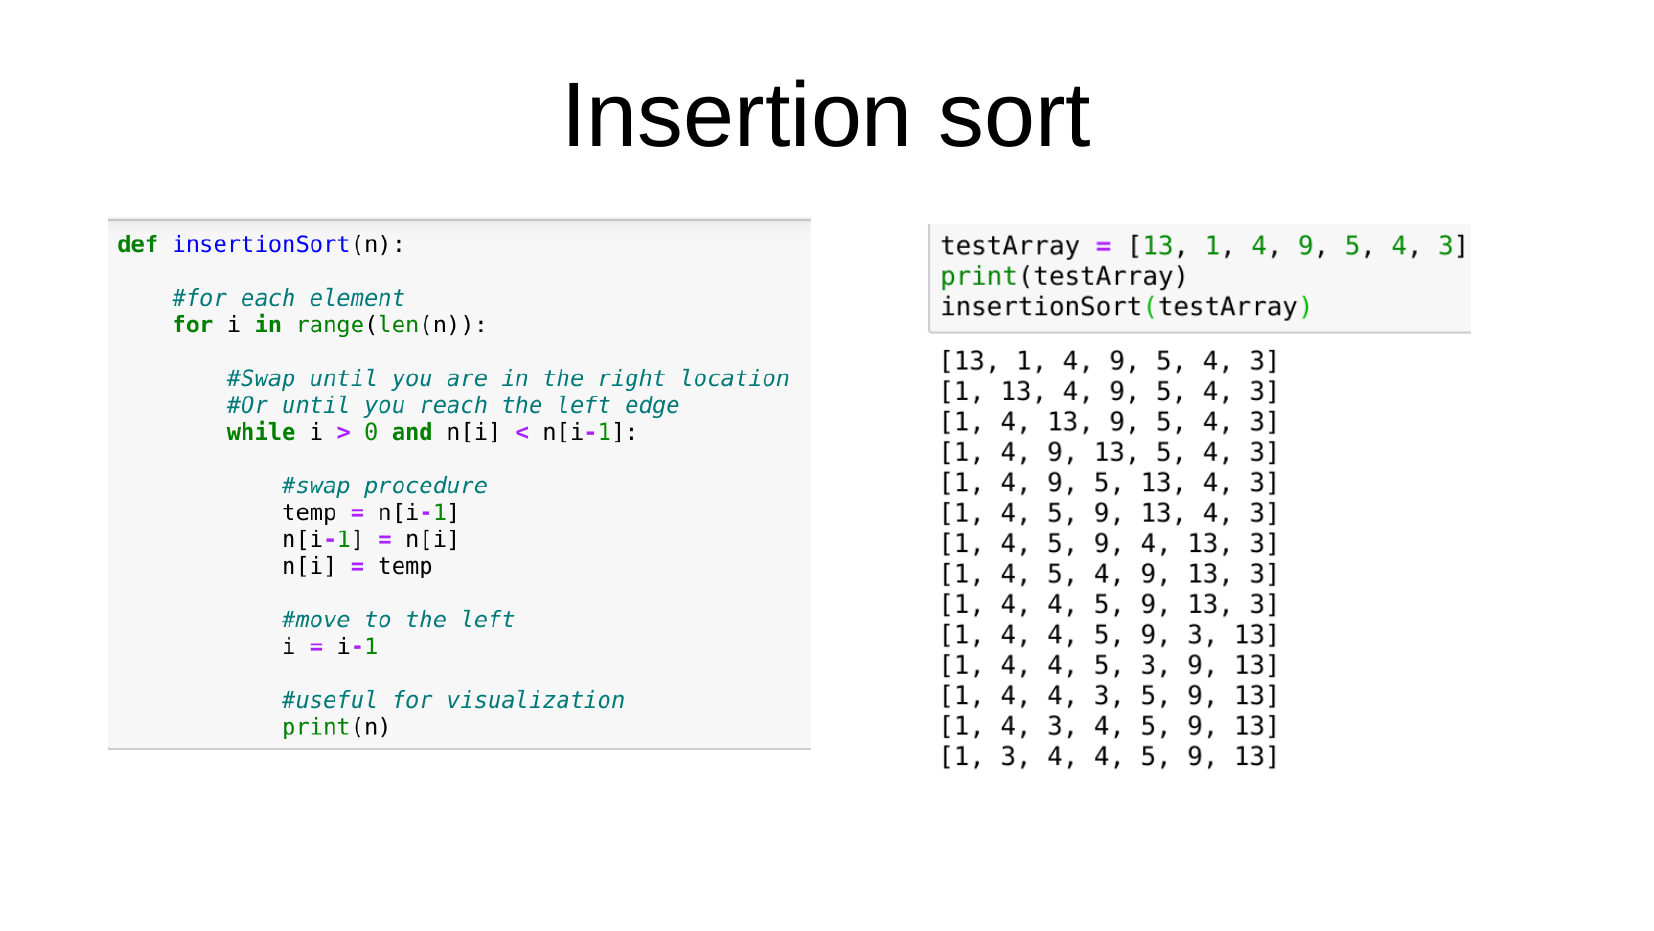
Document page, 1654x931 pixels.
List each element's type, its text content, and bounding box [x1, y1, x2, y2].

picture [915, 224, 1471, 789]
picture [108, 217, 811, 758]
title Insertion sort [82, 37, 1571, 193]
